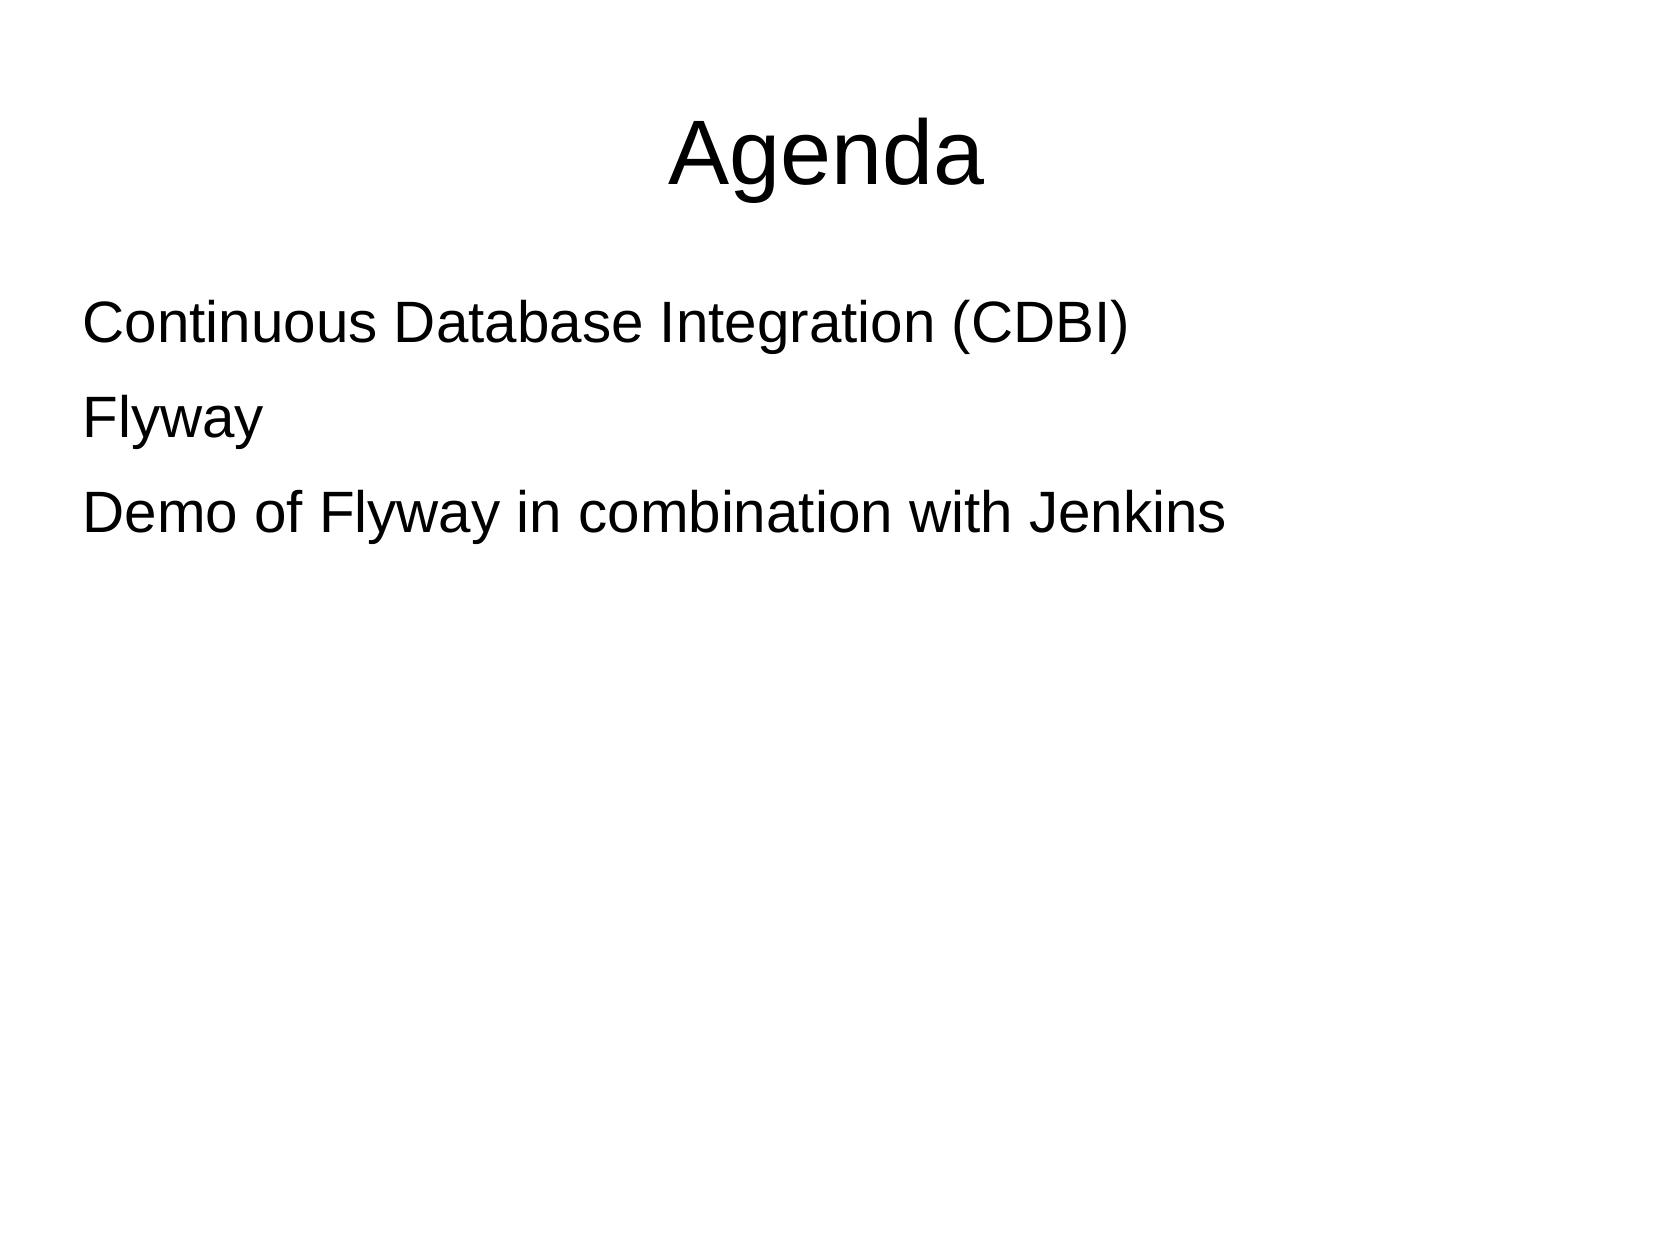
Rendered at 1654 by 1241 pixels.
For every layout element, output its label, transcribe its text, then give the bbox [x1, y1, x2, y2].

title Agenda [82, 49, 1571, 257]
list Continuous Database Integration (CDBI) Flyway Demo of Flyway in combination with Jenkins [82, 290, 1571, 1010]
